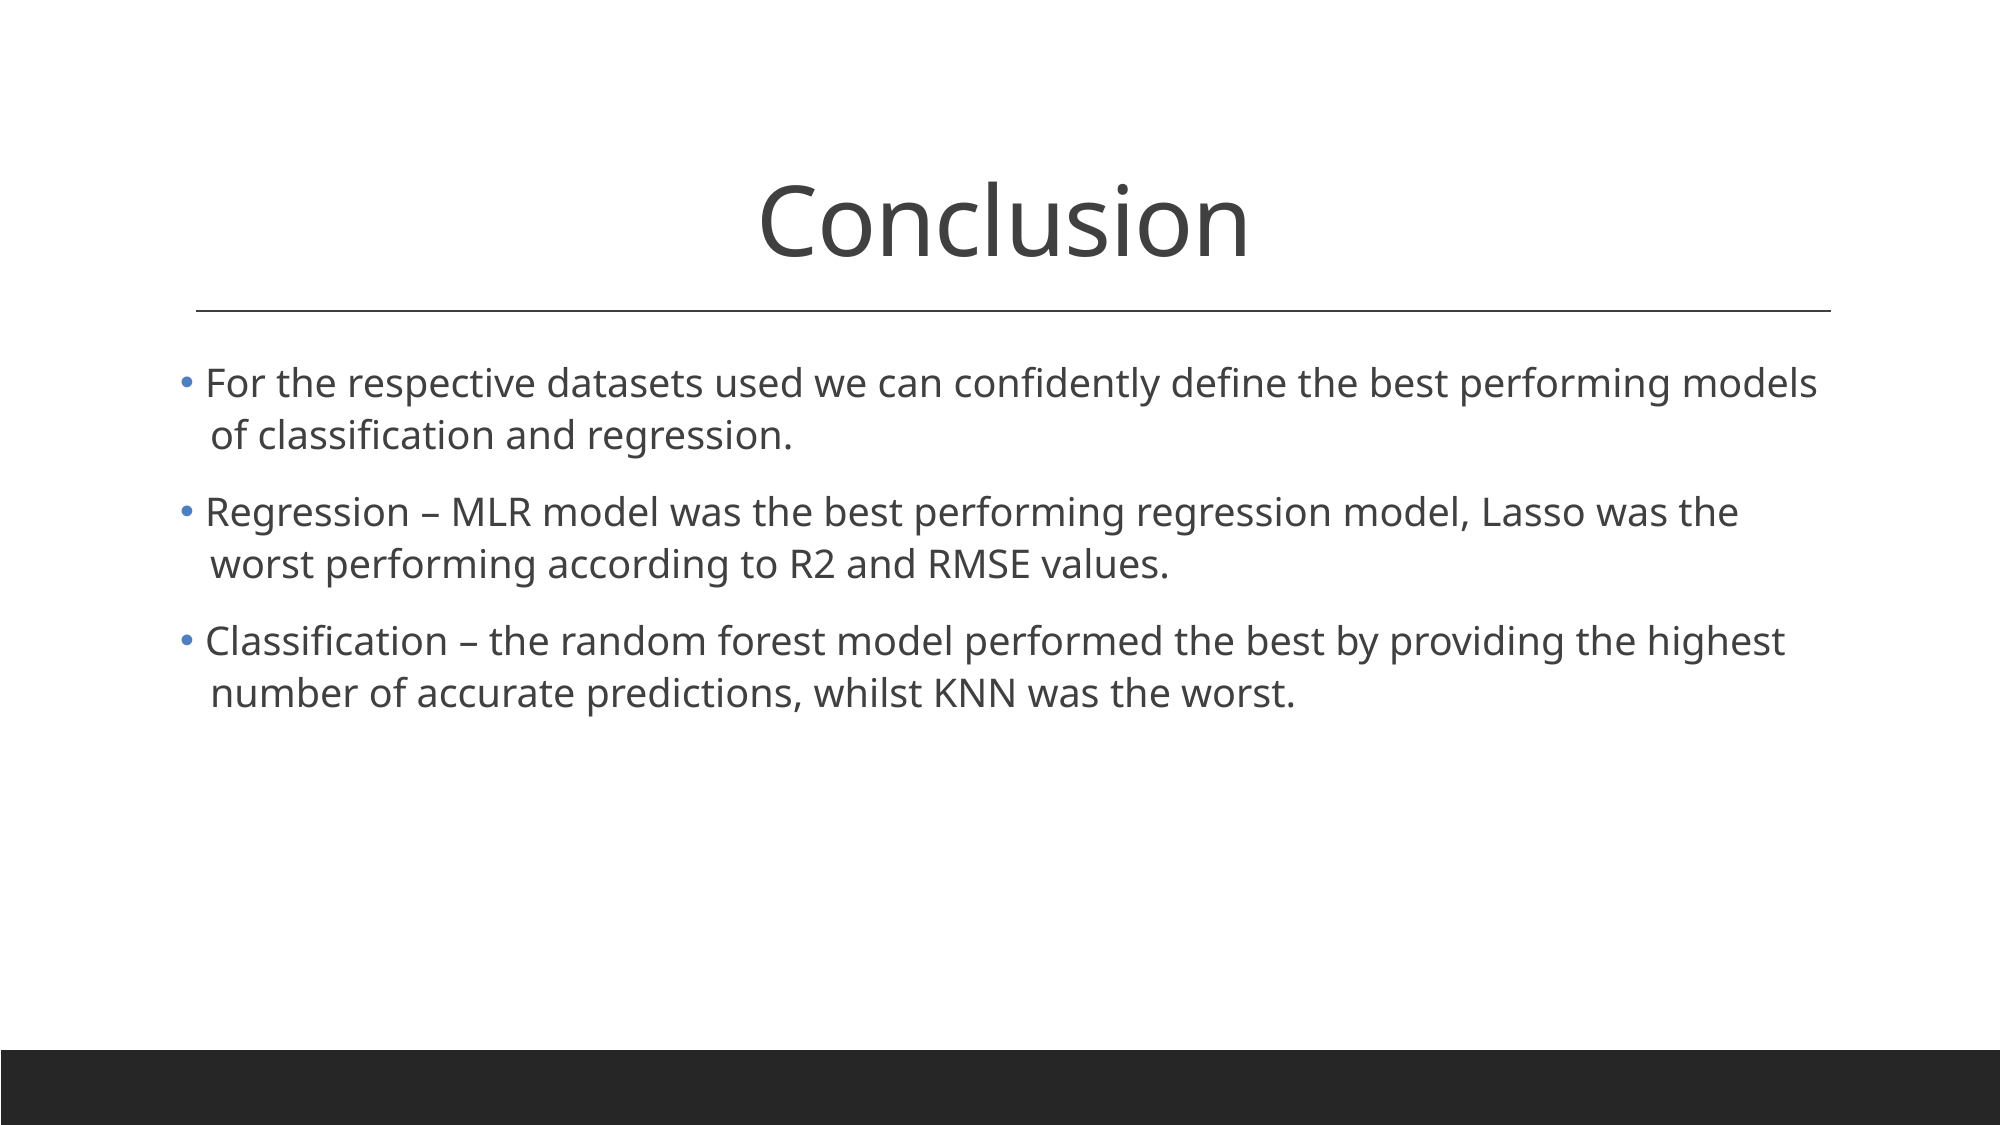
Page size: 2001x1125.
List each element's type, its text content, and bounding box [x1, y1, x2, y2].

list For the respective datasets used we can confidently define the best performing models of classification and regression. Regression – MLR model was the best performing regression model, Lasso was the worst performing according to R2 and RMSE values. Classification – the random forest model performed the best by providing the highest number of accurate predictions, whilst KNN was the worst. [180, 345, 1831, 963]
title Conclusion [180, 47, 1831, 286]
